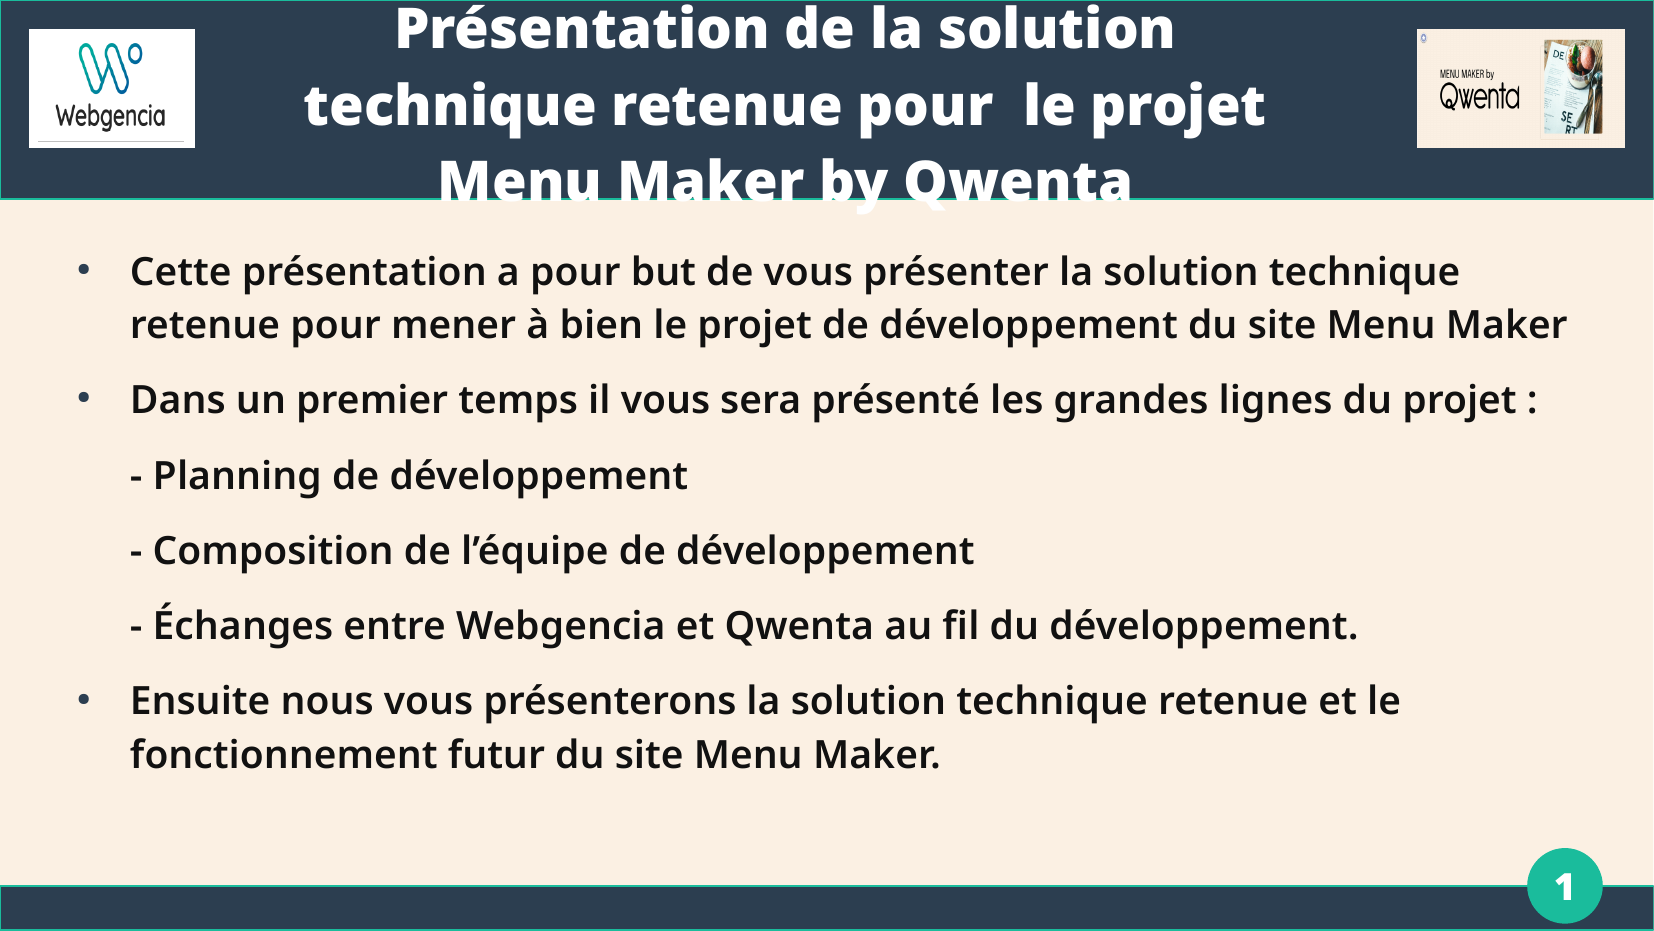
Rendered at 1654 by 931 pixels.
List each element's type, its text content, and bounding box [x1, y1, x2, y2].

picture [1417, 29, 1625, 148]
picture [29, 29, 195, 148]
title Présentation de la solution technique retenue pour le projet Menu Maker by Qwenta [242, 29, 1329, 178]
list Cette présentation a pour but de vous présenter la solution technique retenue pour mener à bien le projet de développement du site Menu Maker Dans un premier temps il vous sera présenté les grandes lignes du projet : - Planning de développement - Composition de l’équipe de développement - Échanges entre Webgencia et Qwenta au fil du développement. Ensuite nous vous présenterons la solution technique retenue et le fonctionnement futur du site Menu Maker. [59, 243, 1595, 864]
